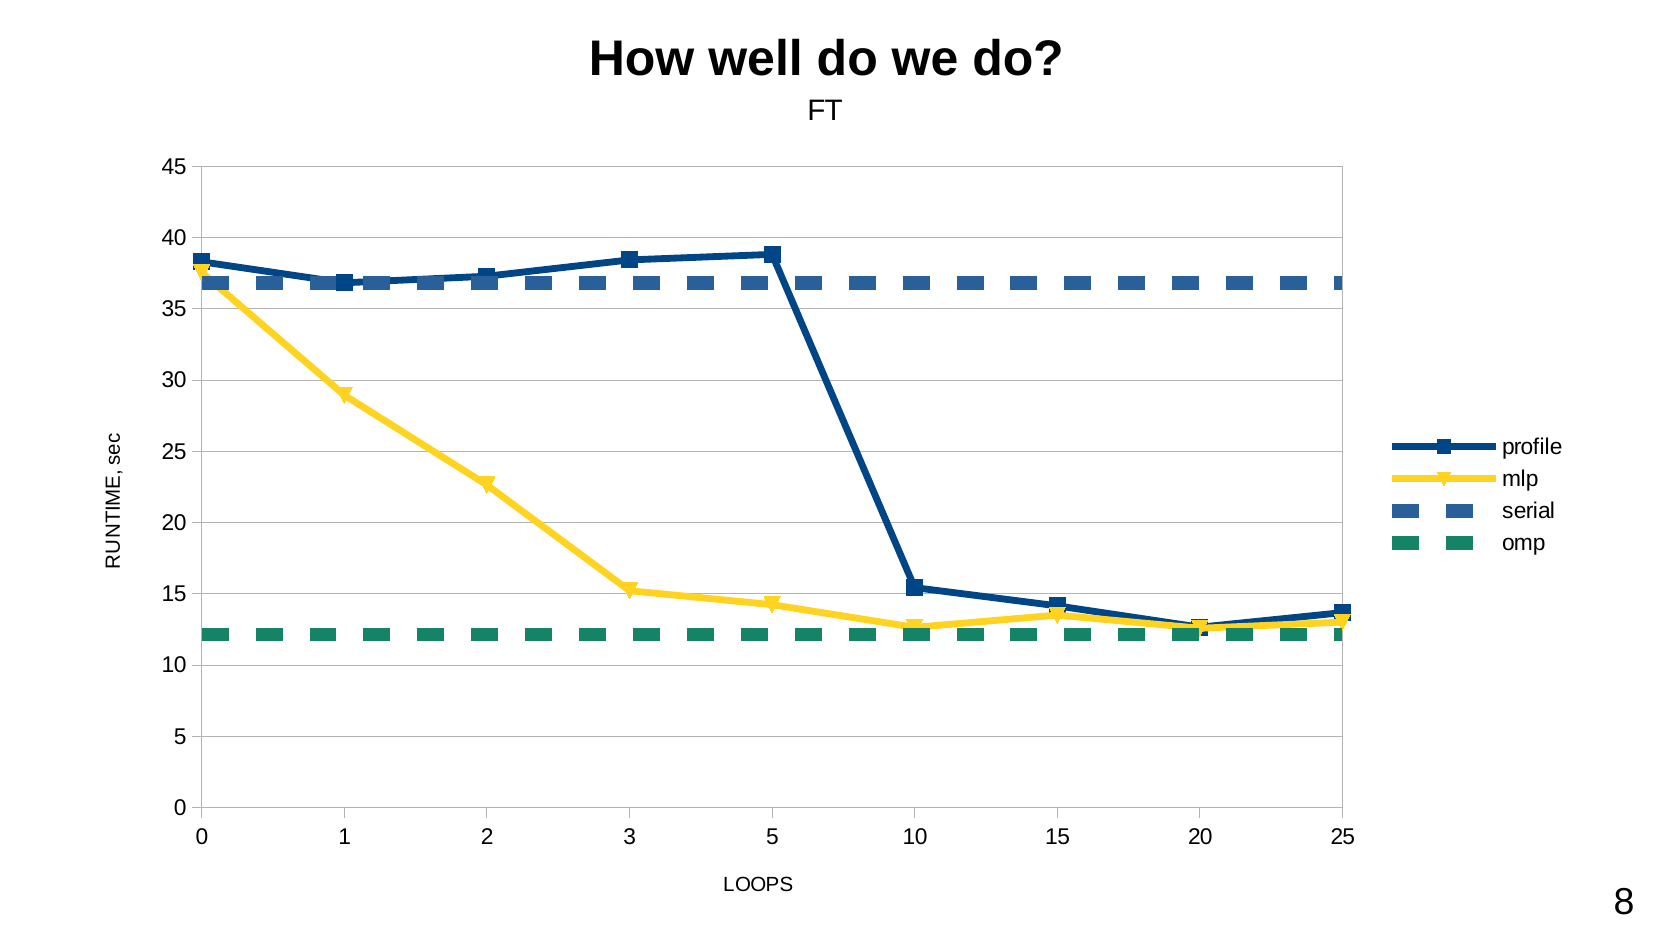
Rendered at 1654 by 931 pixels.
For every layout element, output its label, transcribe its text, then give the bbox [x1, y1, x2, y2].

text_box 8 [1594, 873, 1654, 931]
text_box How well do we do? [0, 0, 1654, 116]
picture [66, 116, 1583, 931]
